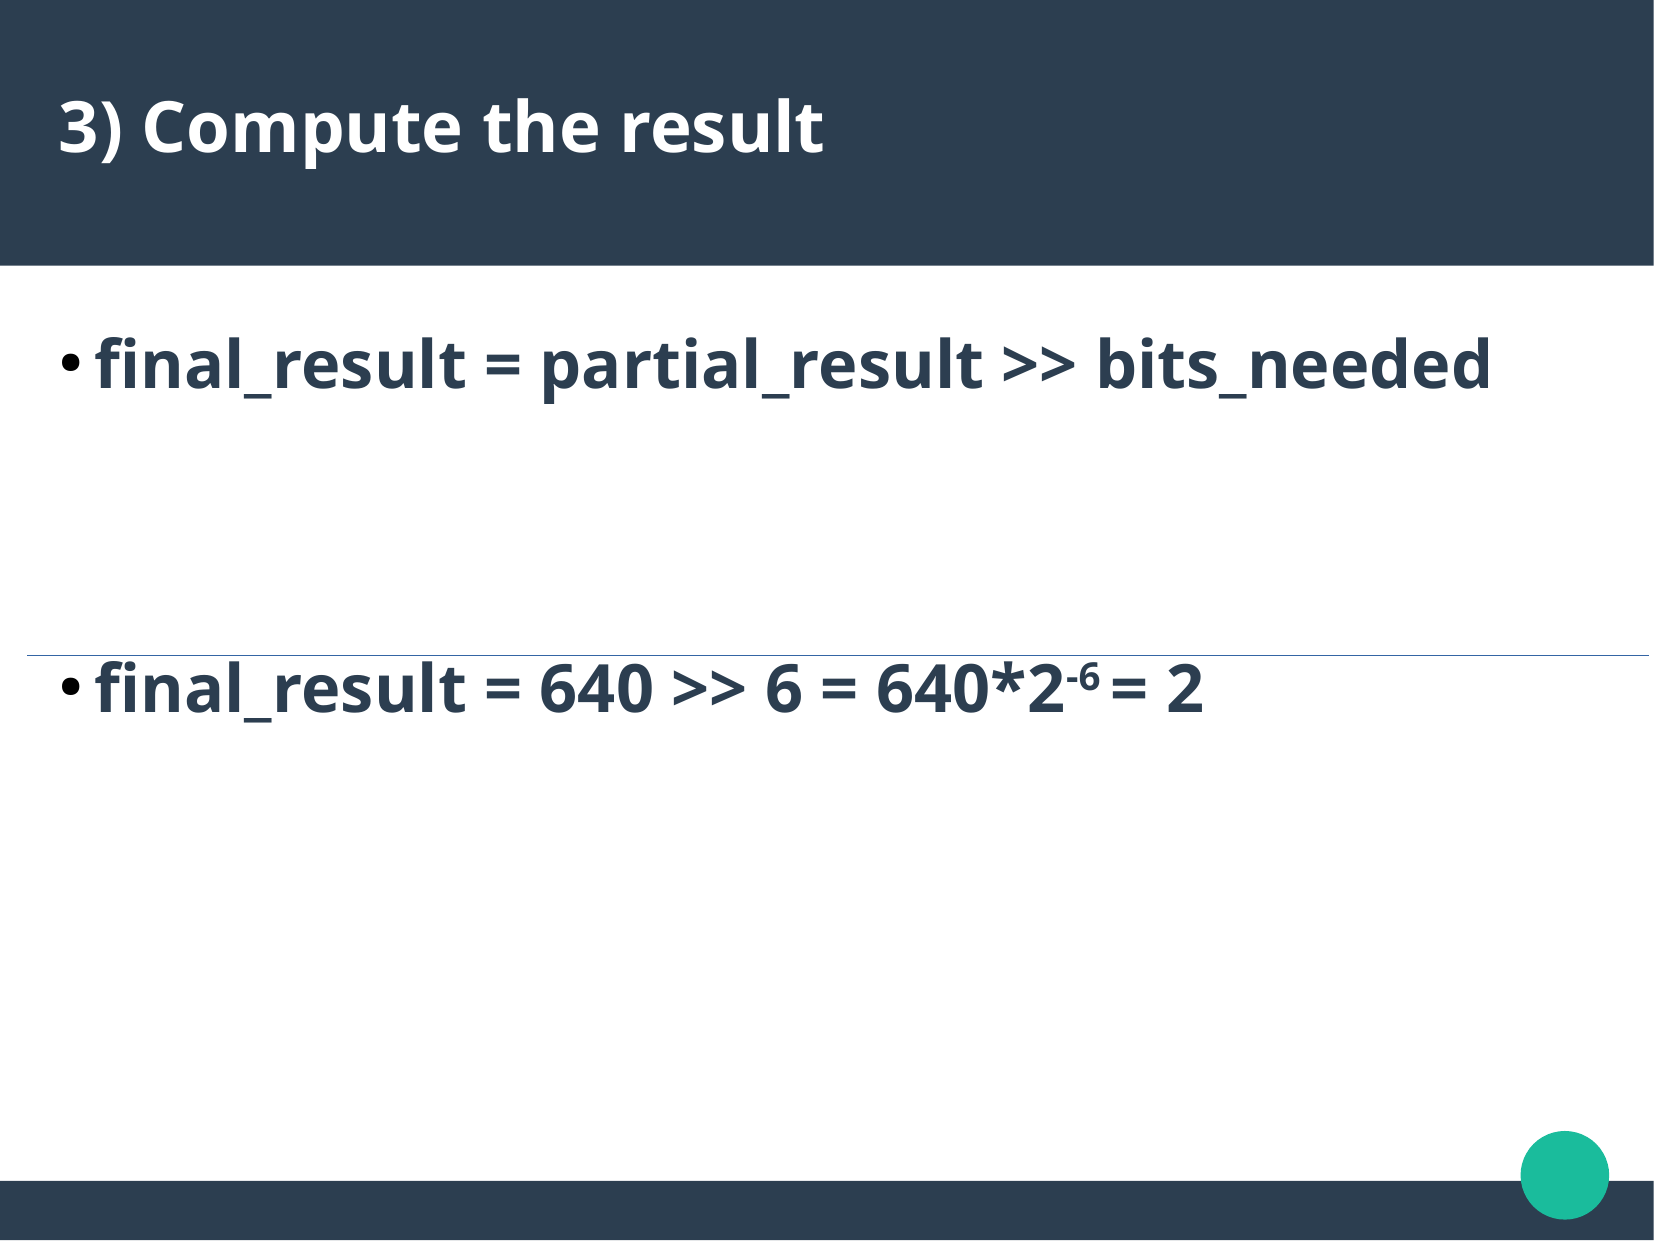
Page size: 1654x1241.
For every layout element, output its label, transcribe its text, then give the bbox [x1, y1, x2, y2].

list final_result = partial_result >> bits_needed final_result = 640 >> 6 = 640*2-6 = 2 [59, 656, 1595, 1152]
title 3) Compute the result [59, 49, 1595, 207]
list final_result = partial_result >> bits_needed final_result = 640 >> 6 = 640*2-6 = 2 [59, 324, 1595, 655]
